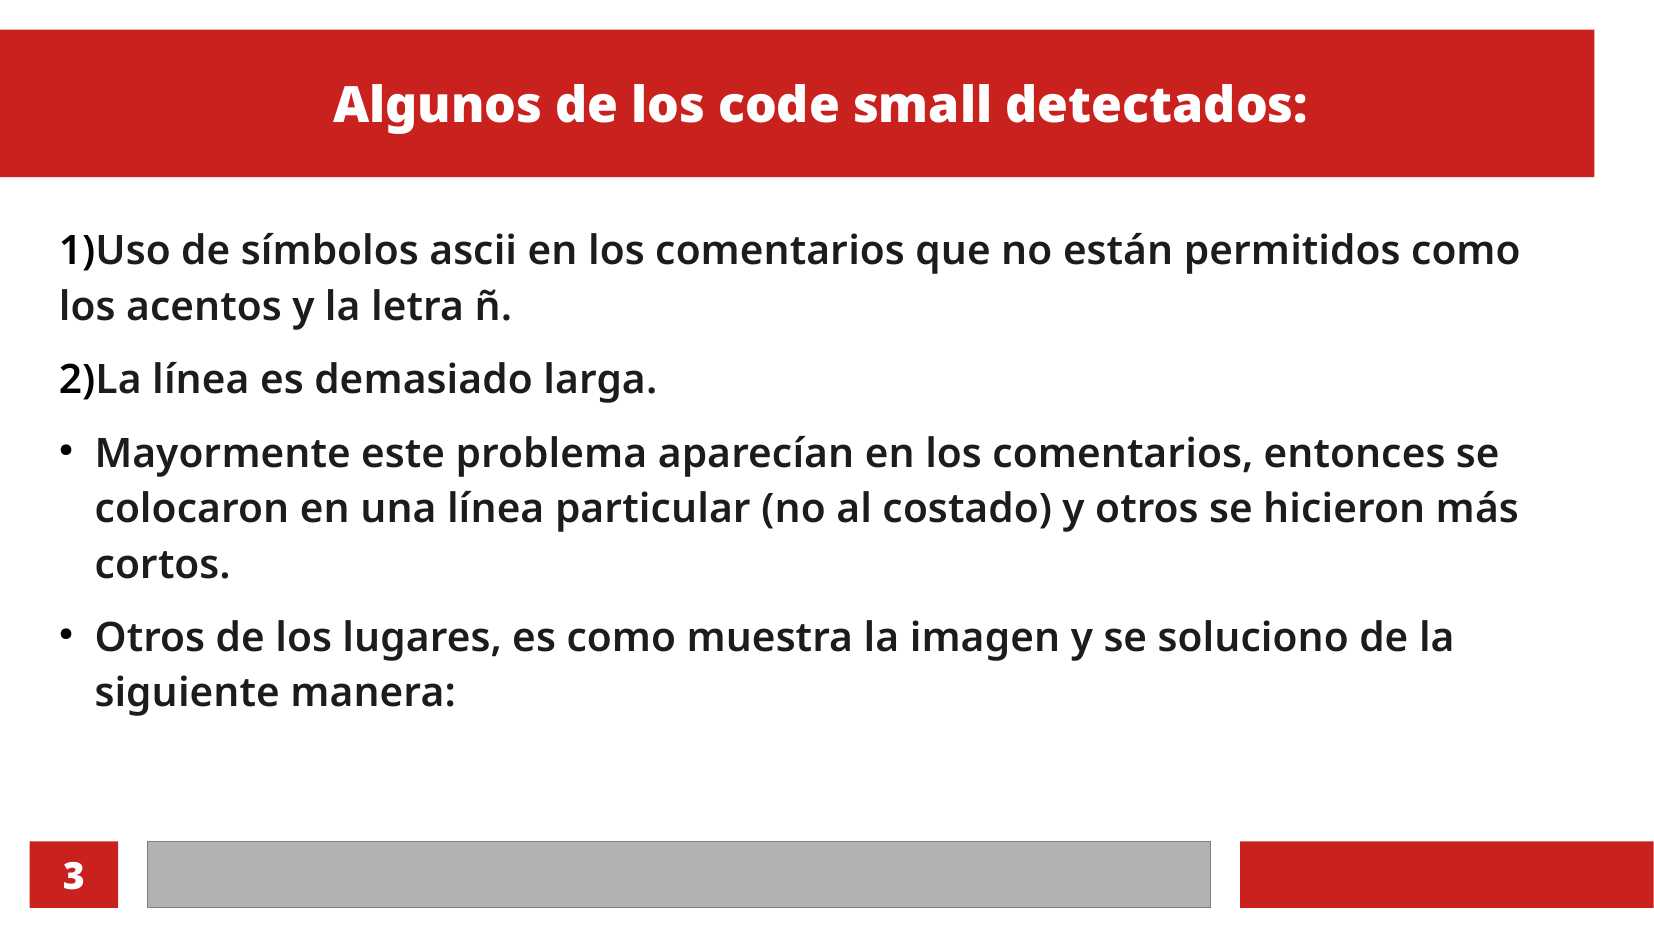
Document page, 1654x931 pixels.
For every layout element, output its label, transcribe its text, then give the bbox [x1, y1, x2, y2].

list Uso de símbolos ascii en los comentarios que no están permitidos como los acentos y la letra ñ. La línea es demasiado larga. Mayormente este problema aparecían en los comentarios, entonces se colocaron en una línea particular (no al costado) y otros se hicieron más cortos. Otros de los lugares, es como muestra la imagen y se soluciono de la siguiente manera: [59, 221, 1565, 798]
title Algunos de los code small detectados: [0, 29, 1595, 178]
